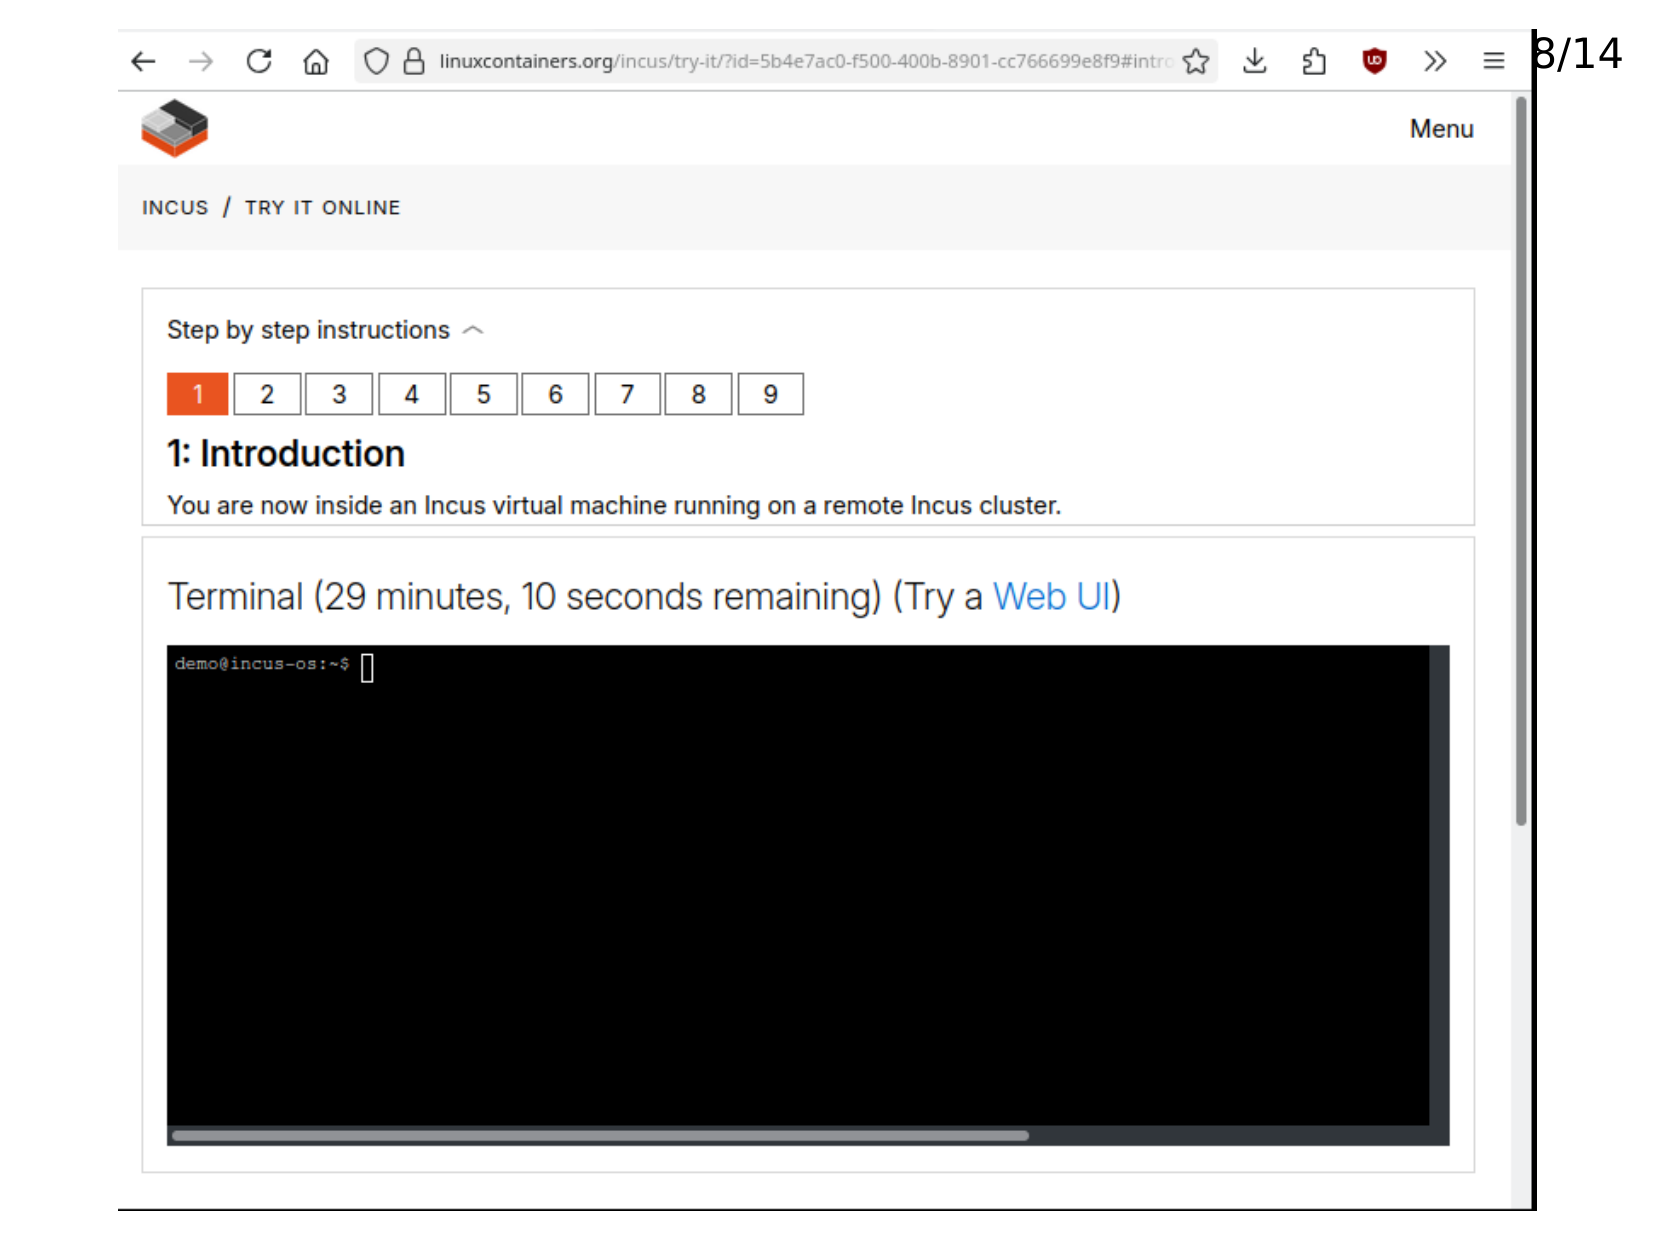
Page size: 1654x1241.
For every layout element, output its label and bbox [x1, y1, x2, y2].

picture [118, 29, 1537, 1211]
